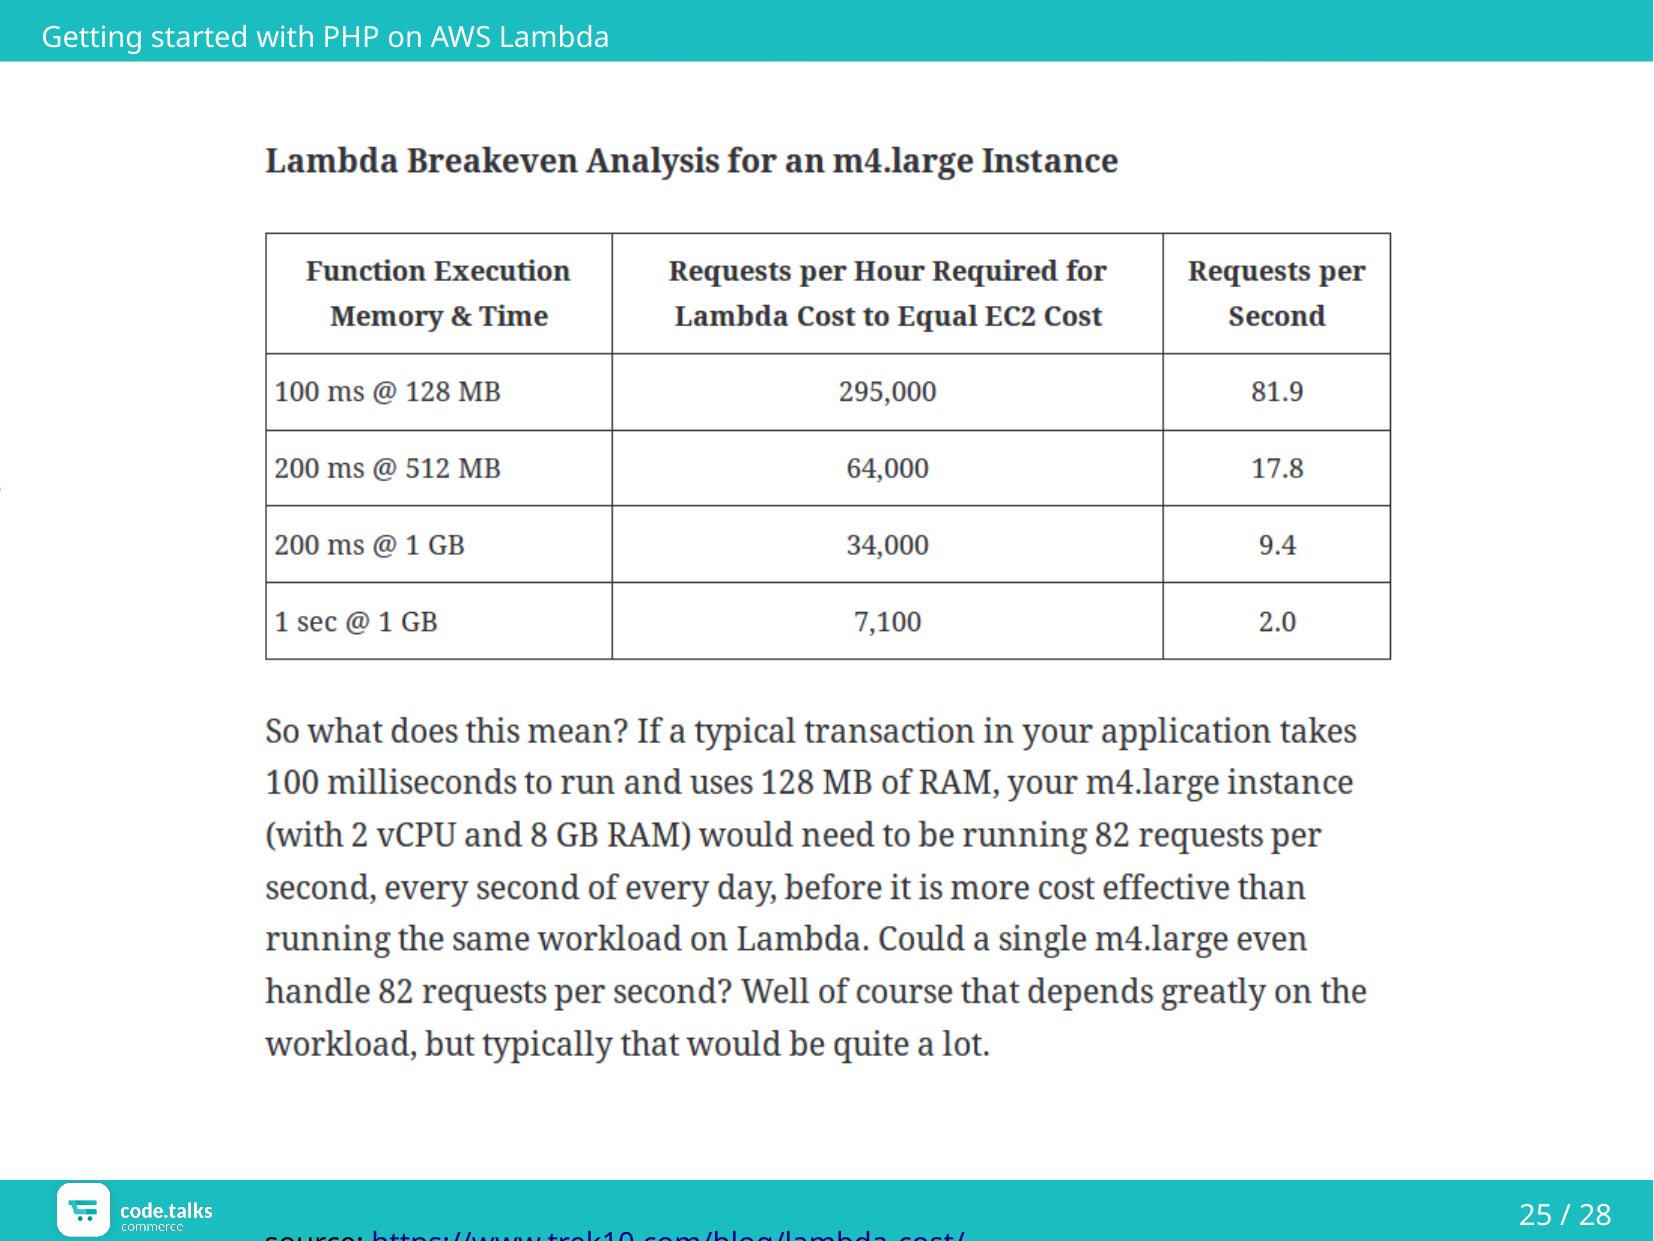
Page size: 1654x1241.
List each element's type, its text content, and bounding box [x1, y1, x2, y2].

list source: https://www.trek10.com/blog/lambda-cost/ [82, 372, 1571, 1166]
picture [622, 1234, 631, 1241]
picture [0, 0, 1654, 1241]
